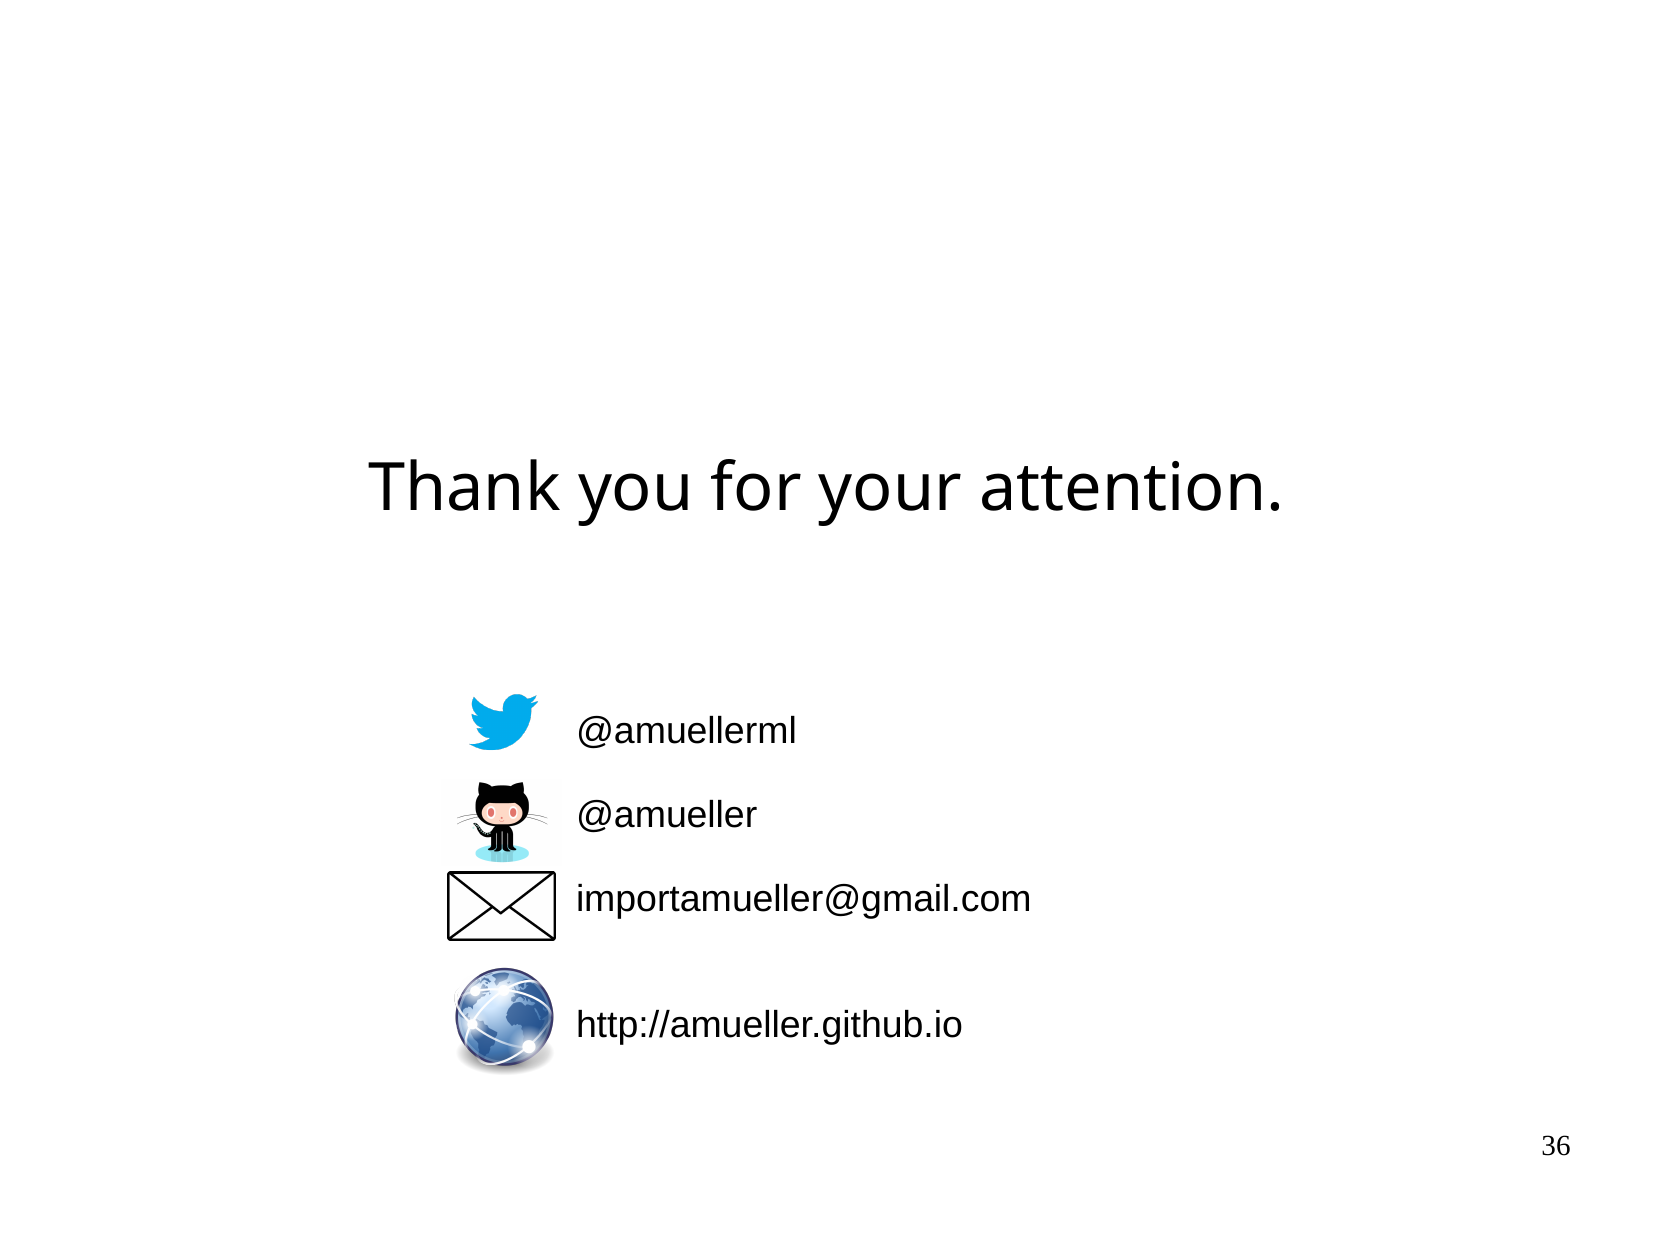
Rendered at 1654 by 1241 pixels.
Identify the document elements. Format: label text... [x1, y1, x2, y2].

picture [447, 871, 556, 941]
text_box @amuellerml @amueller importamueller@gmail.com http://amueller.github.io [561, 660, 1261, 1053]
picture [441, 664, 562, 866]
subtitle Thank you for your attention. [82, 49, 1571, 1010]
picture [444, 959, 562, 1077]
